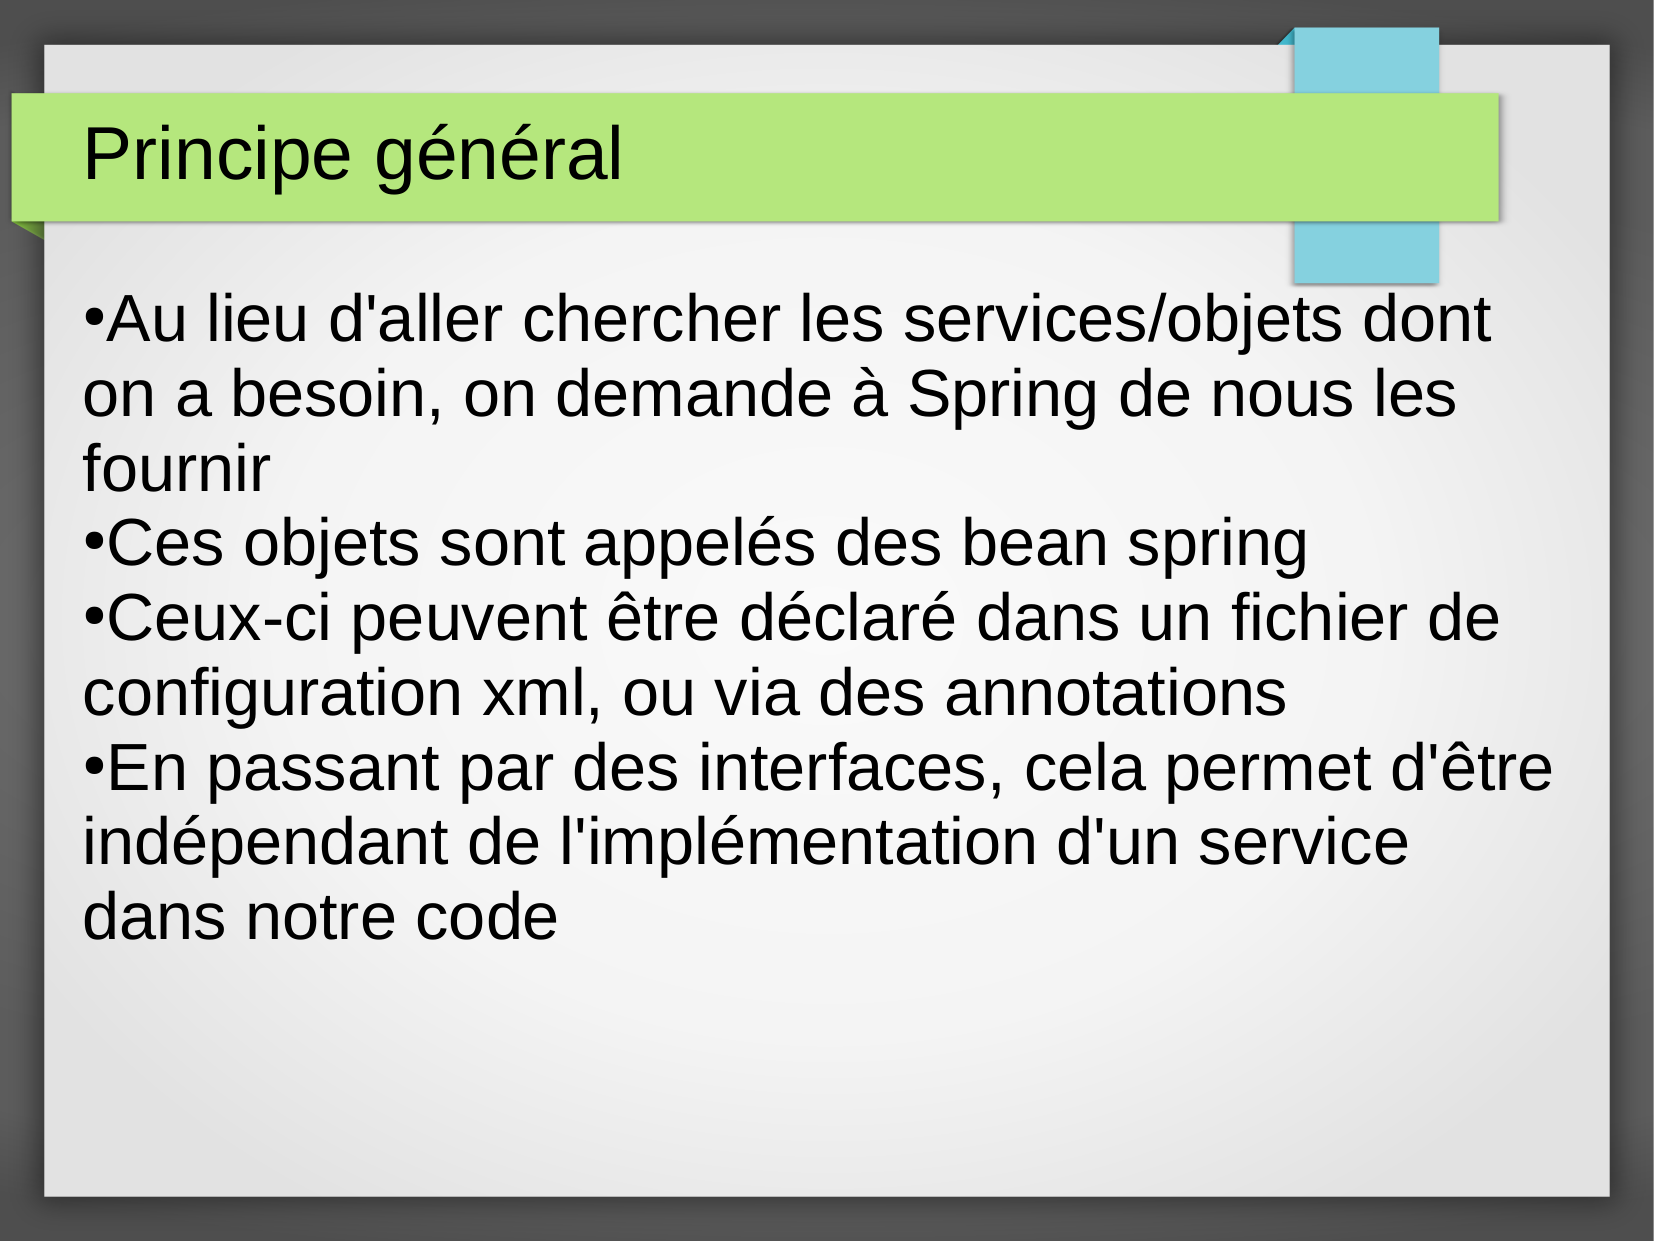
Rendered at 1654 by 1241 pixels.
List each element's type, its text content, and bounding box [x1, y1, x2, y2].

title Principe général [82, 94, 1264, 213]
picture [0, 0, 1654, 1241]
subtitle Au lieu d'aller chercher les services/objets dont on a besoin, on demande à Spring de nous les fournir Ces objets sont appelés des bean spring Ceux-ci peuvent être déclaré dans un fichier de configuration xml, ou via des annotations En passant par des interfaces, cela permet d'être indépendant de l'implémentation d'un service dans notre code [82, 281, 1571, 1029]
